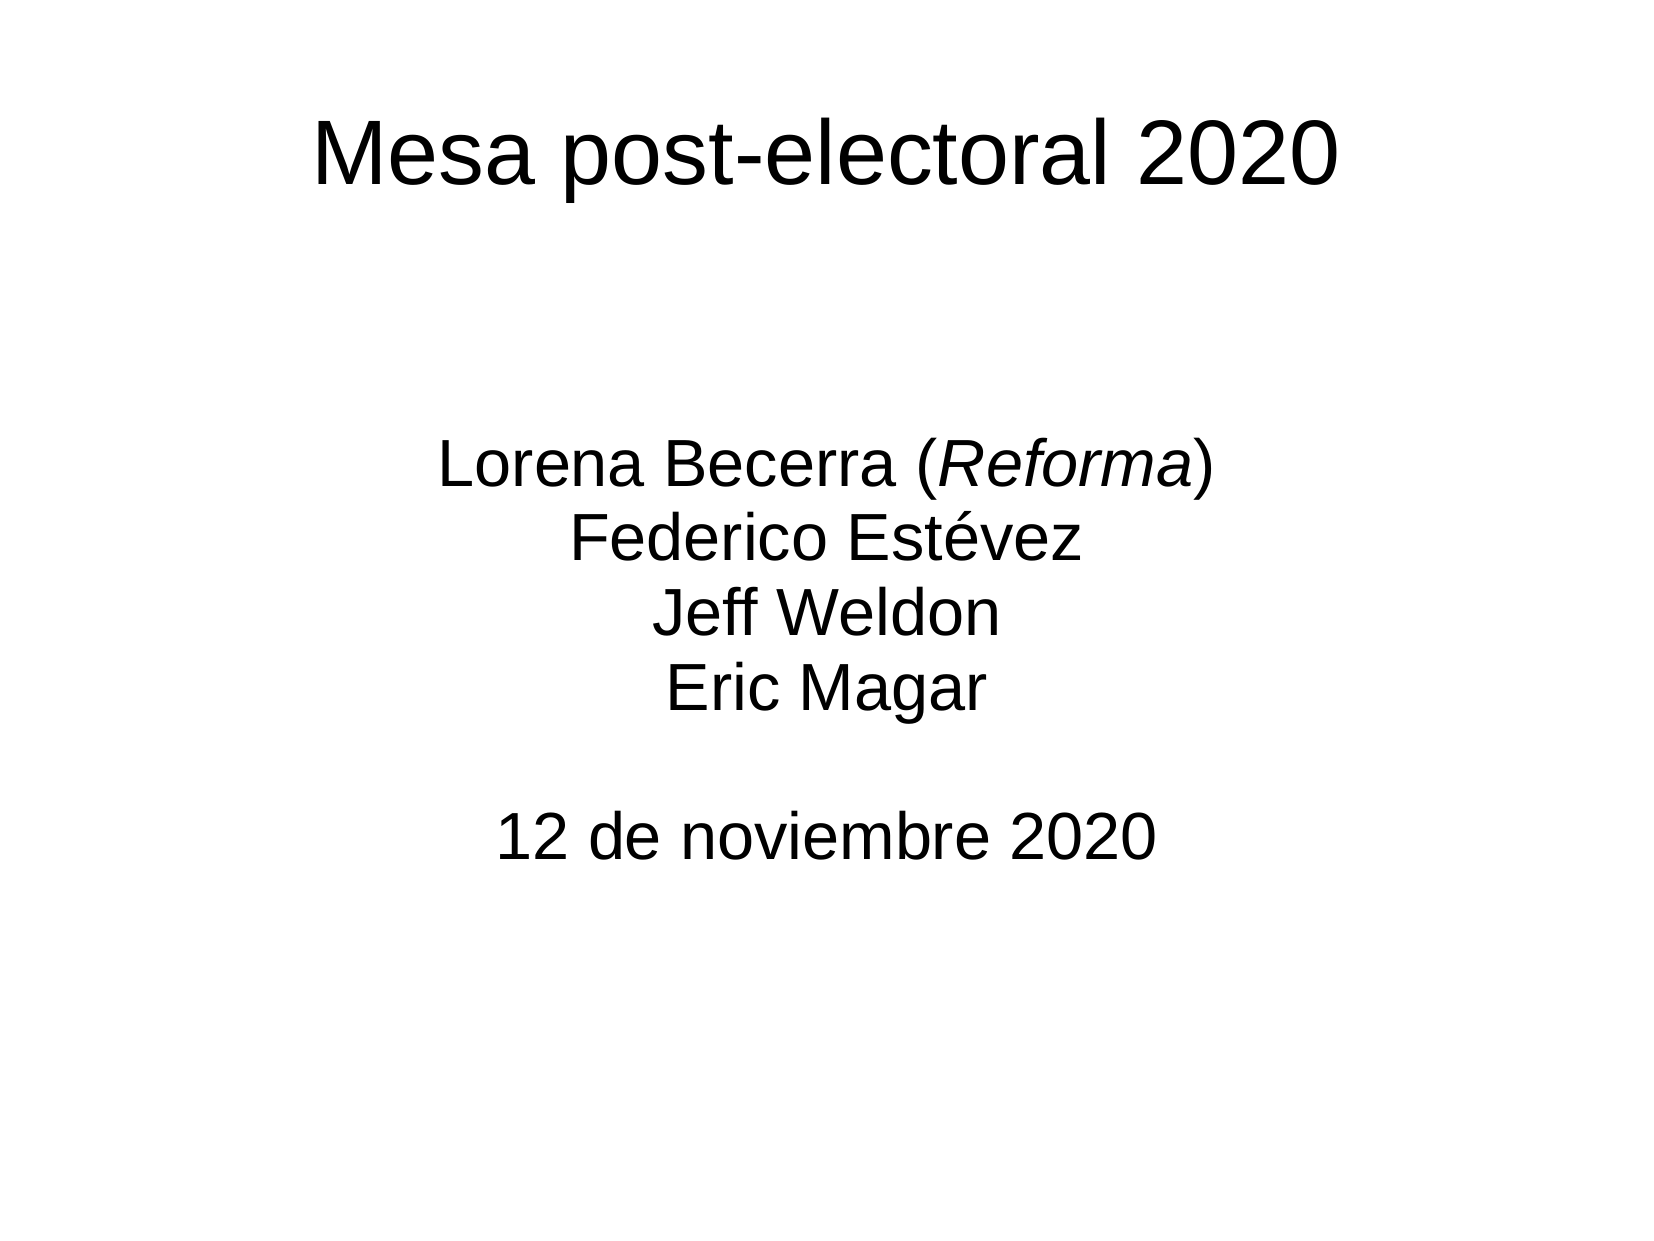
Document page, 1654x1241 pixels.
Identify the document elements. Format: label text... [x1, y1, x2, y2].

subtitle Lorena Becerra (Reforma) Federico Estévez Jeff Weldon Eric Magar 12 de noviembre 2020 [82, 290, 1571, 1010]
title Mesa post-electoral 2020 [82, 49, 1571, 257]
